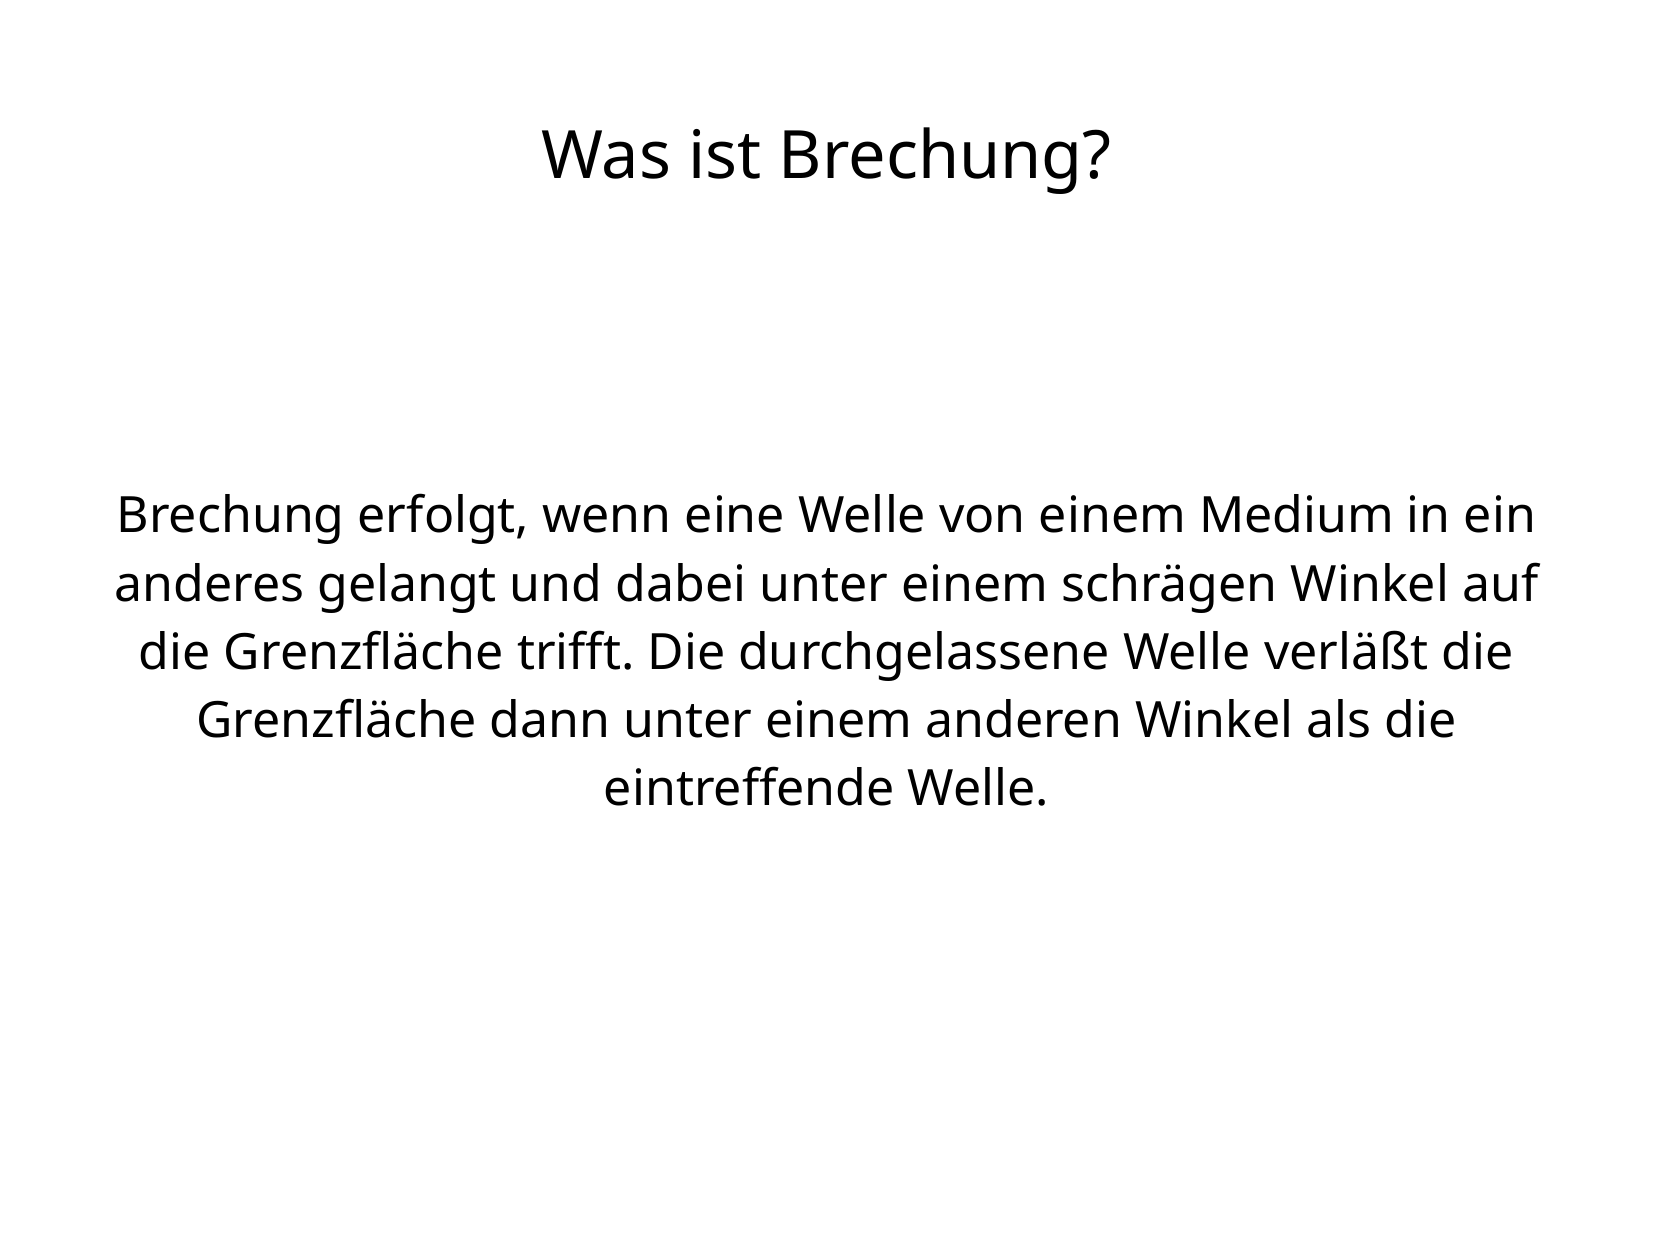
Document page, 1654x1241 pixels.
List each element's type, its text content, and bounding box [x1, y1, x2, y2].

title Was ist Brechung? [82, 49, 1571, 257]
subtitle Brechung erfolgt, wenn eine Welle von einem Medium in ein anderes gelangt und dabei unter einem schrägen Winkel auf die Grenzfläche trifft. Die durchgelassene Welle verläßt die Grenzfläche dann unter einem anderen Winkel als die eintreffende Welle. [82, 290, 1571, 1010]
